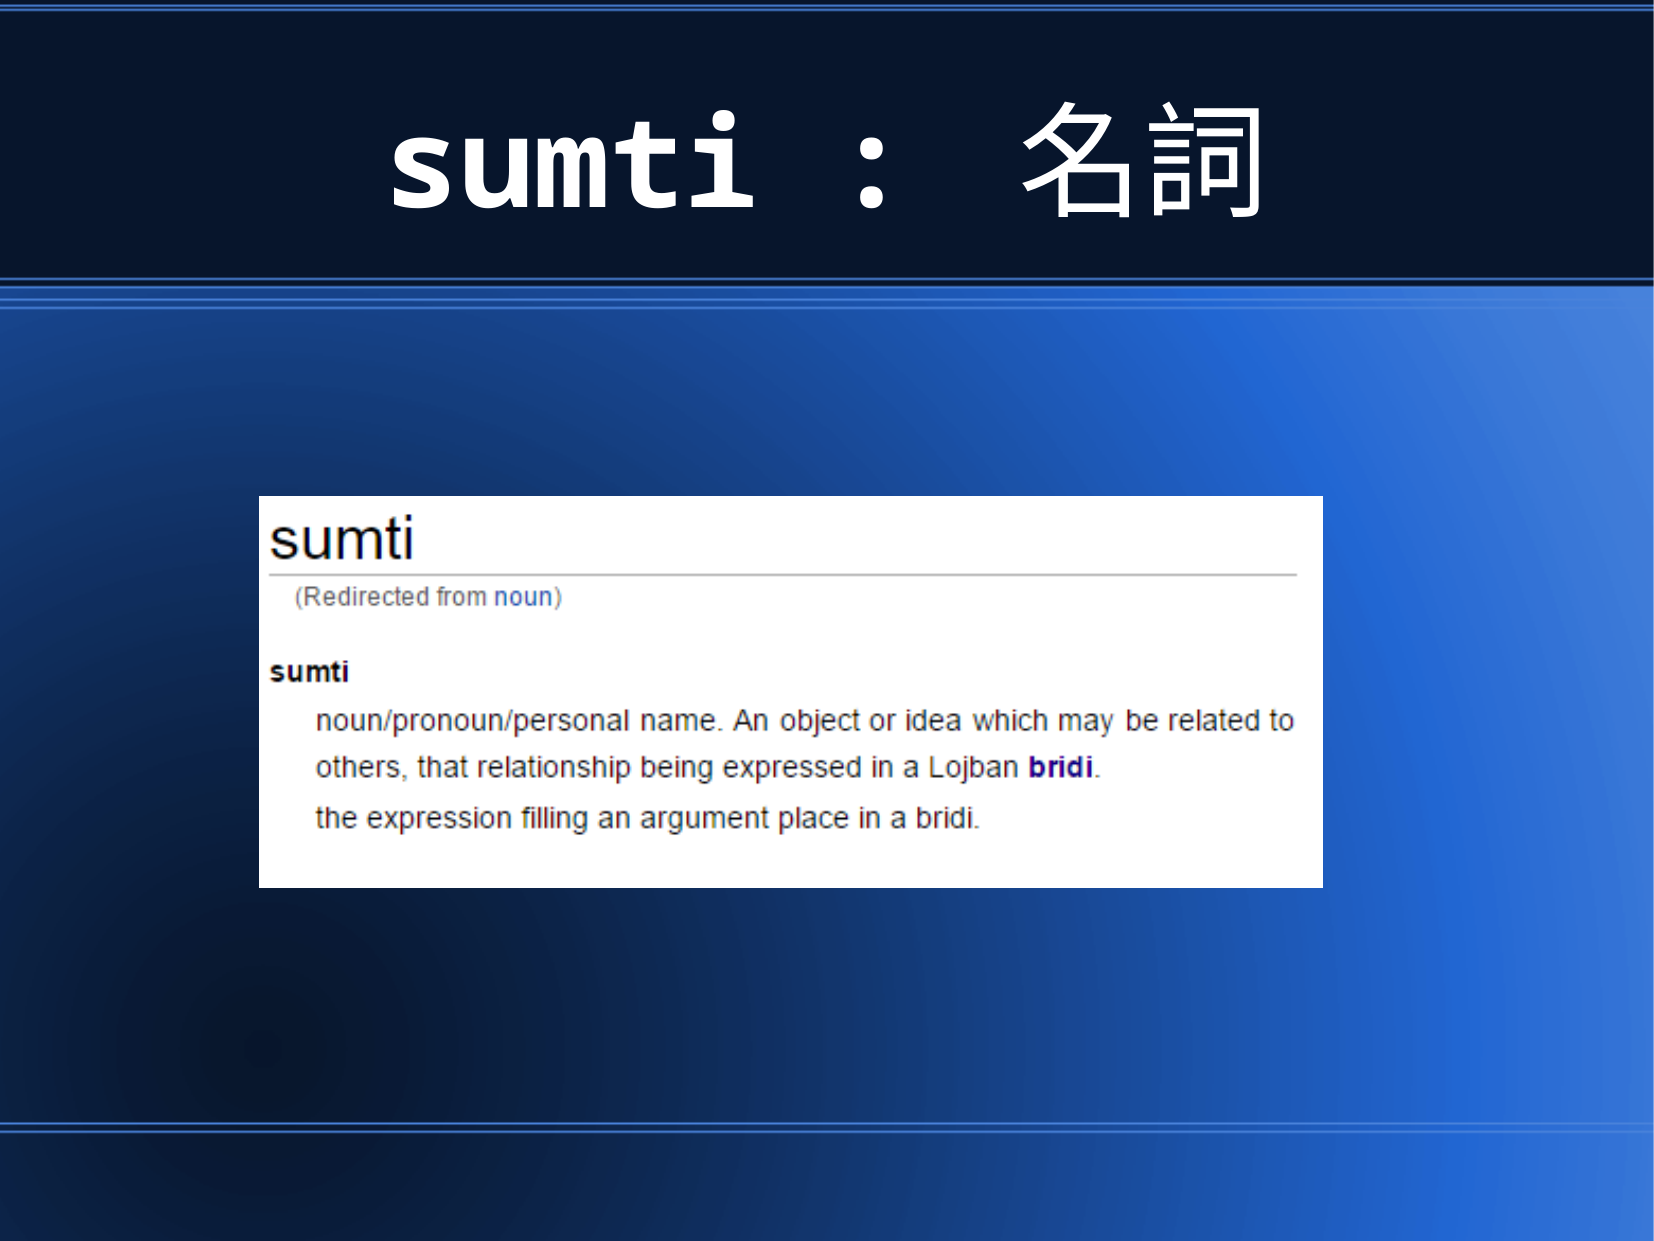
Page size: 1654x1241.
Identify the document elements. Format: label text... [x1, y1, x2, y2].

title sumti : 名詞 [82, 49, 1571, 257]
picture [0, 0, 1654, 1241]
